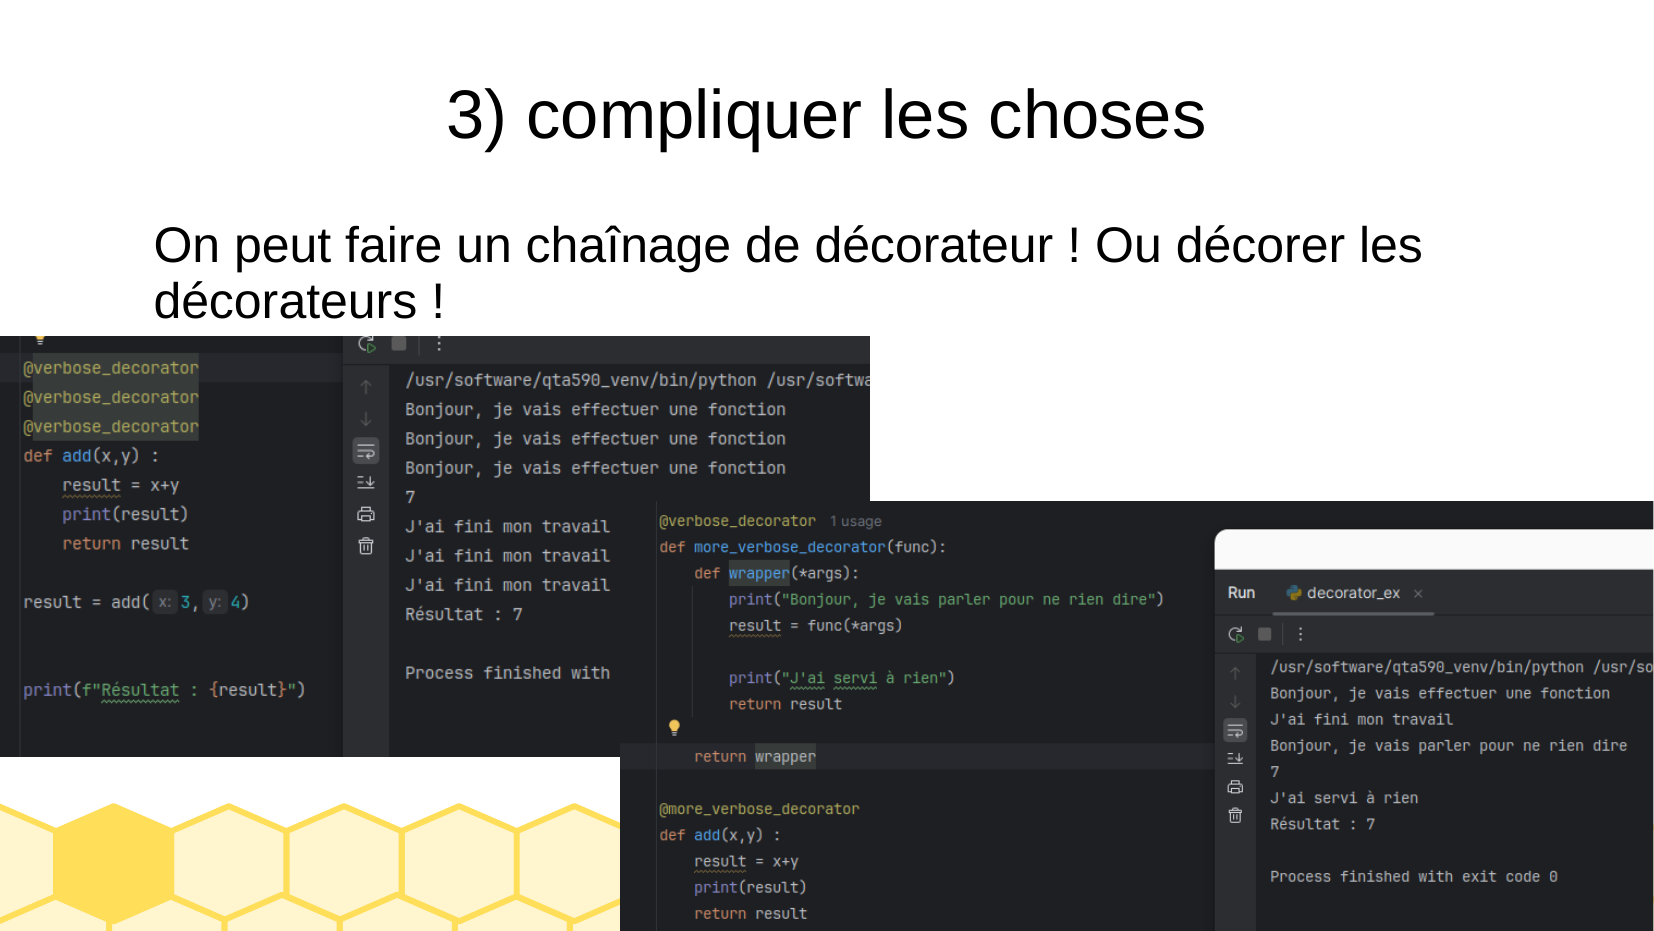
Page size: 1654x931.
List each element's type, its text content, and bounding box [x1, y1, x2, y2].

list On peut faire un chaînage de décorateur ! Ou décorer les décorateurs ! [82, 217, 1571, 501]
picture [0, 336, 1654, 931]
title 3) compliquer les choses [82, 37, 1571, 193]
